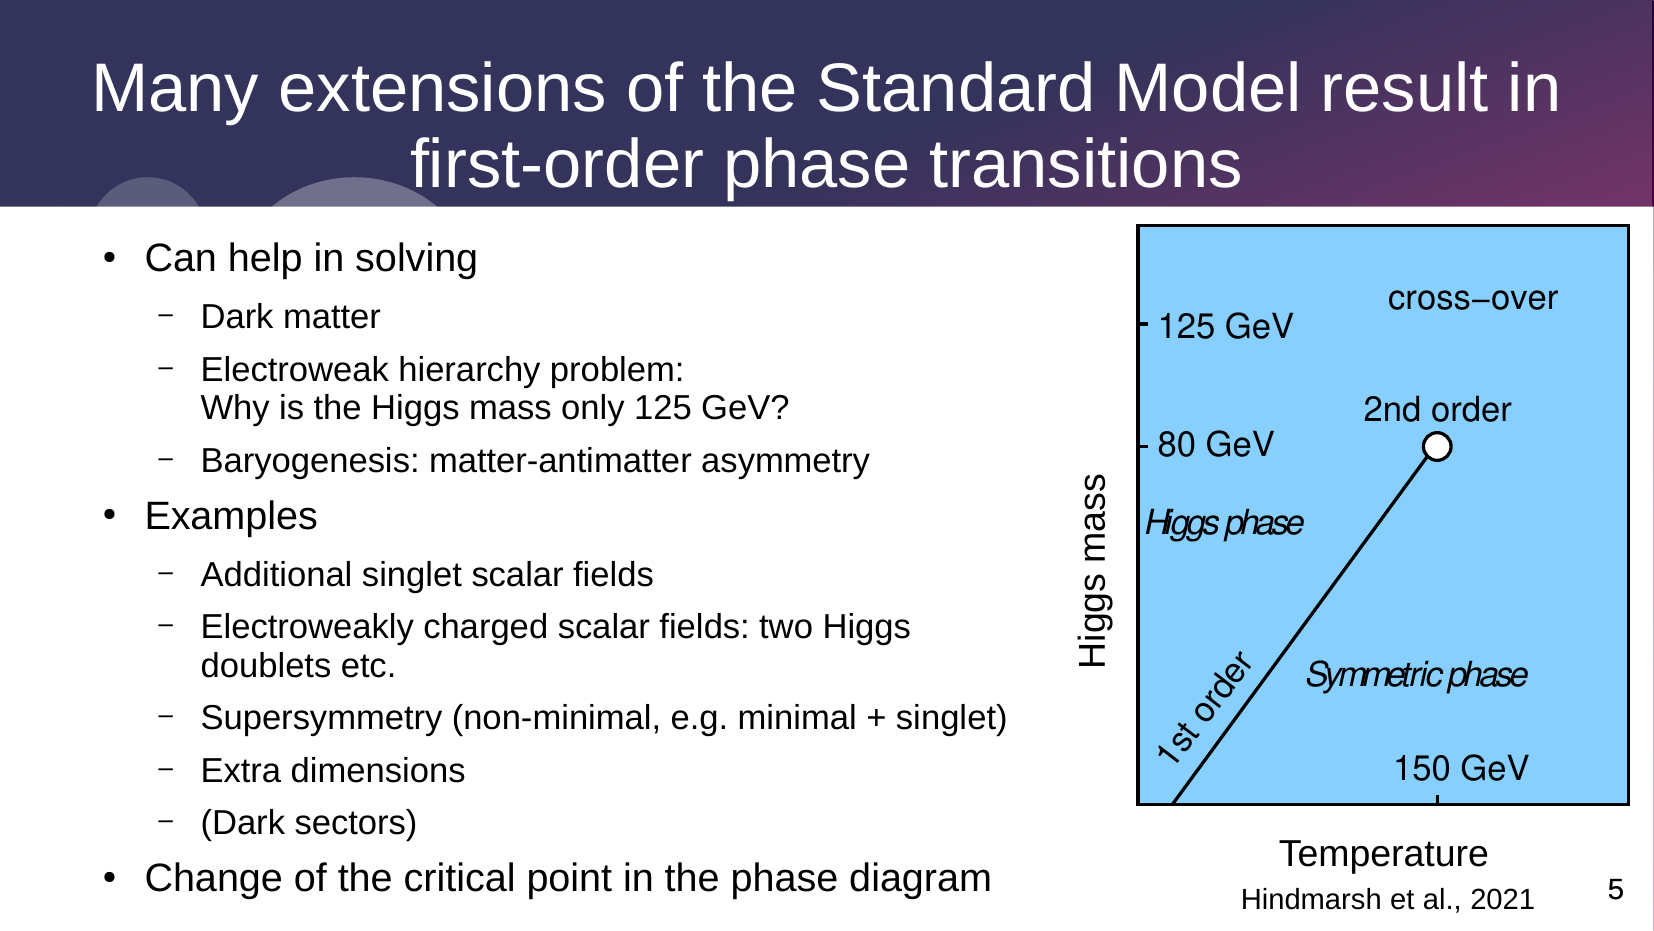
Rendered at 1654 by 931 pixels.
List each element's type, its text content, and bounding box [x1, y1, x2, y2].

list Can help in solving Dark matter Electroweak hierarchy problem: Why is the Higgs mass only 125 GeV? Baryogenesis: matter-antimatter asymmetry Examples Additional singlet scalar fields Electroweakly charged scalar fields: two Higgs doublets etc. Supersymmetry (non-minimal, e.g. minimal + singlet) Extra dimensions (Dark sectors) Change of the critical point in the phase diagram [88, 236, 1051, 901]
text_box Higgs mass [1069, 462, 1115, 681]
picture [1073, 223, 1631, 876]
text_box Hindmarsh et al., 2021 [1225, 875, 1551, 923]
text_box Temperature [1275, 830, 1494, 875]
title Many extensions of the Standard Model result in first-order phase transitions [88, 44, 1565, 207]
